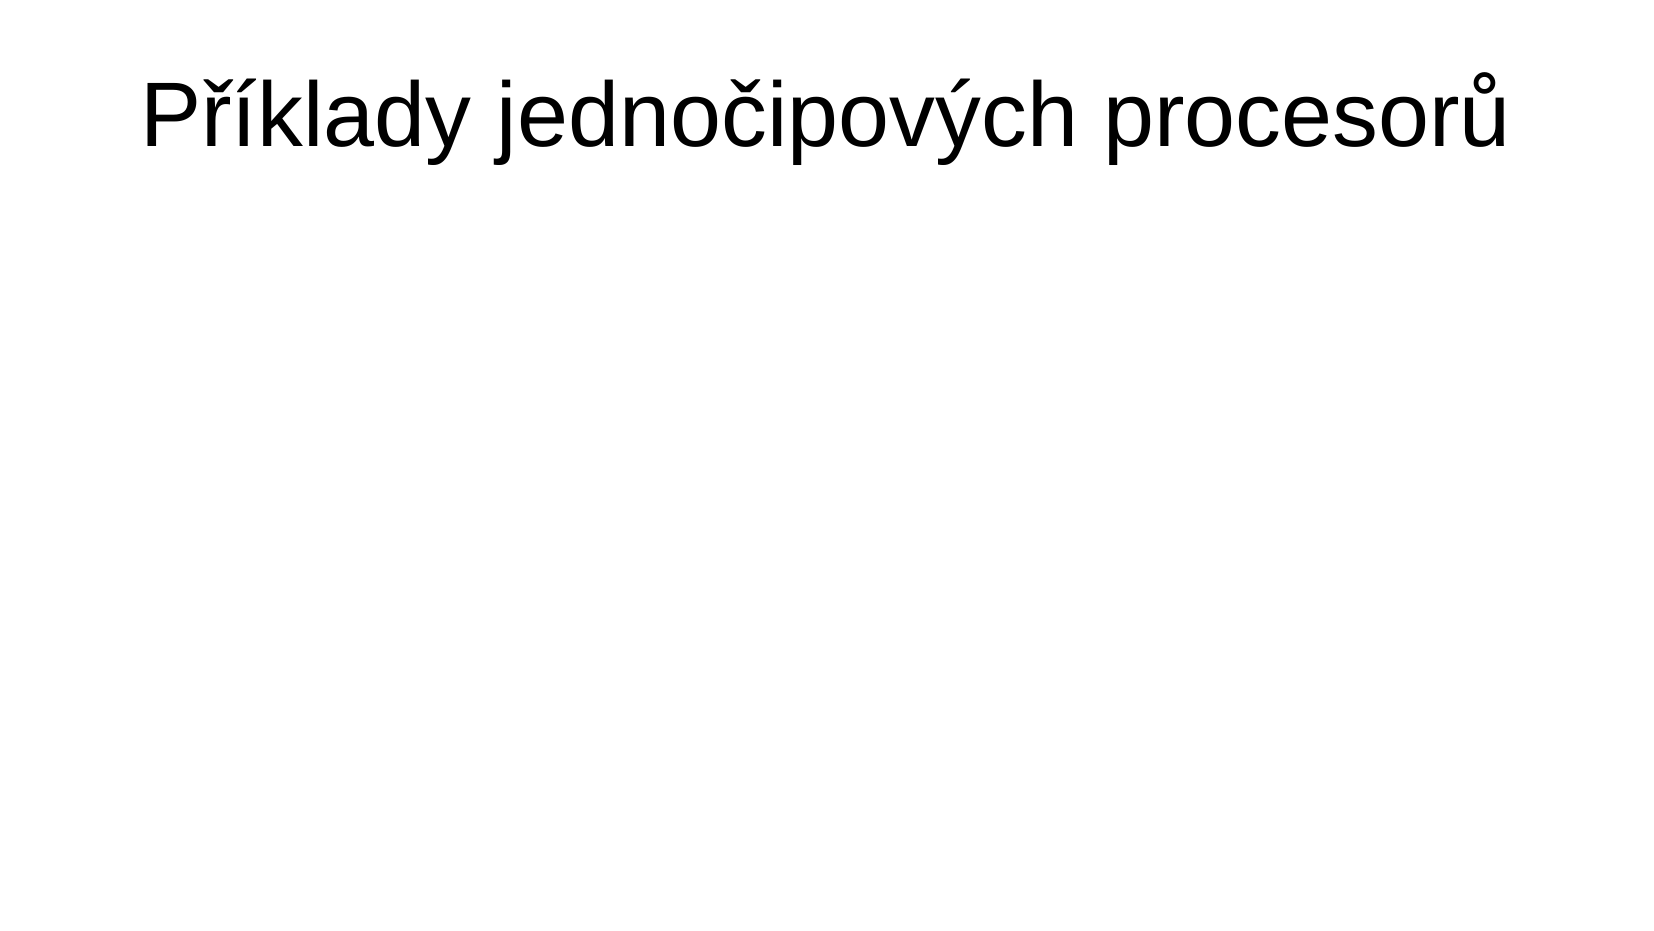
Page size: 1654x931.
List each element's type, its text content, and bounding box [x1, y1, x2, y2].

title Příklady jednočipových procesorů [82, 37, 1571, 193]
